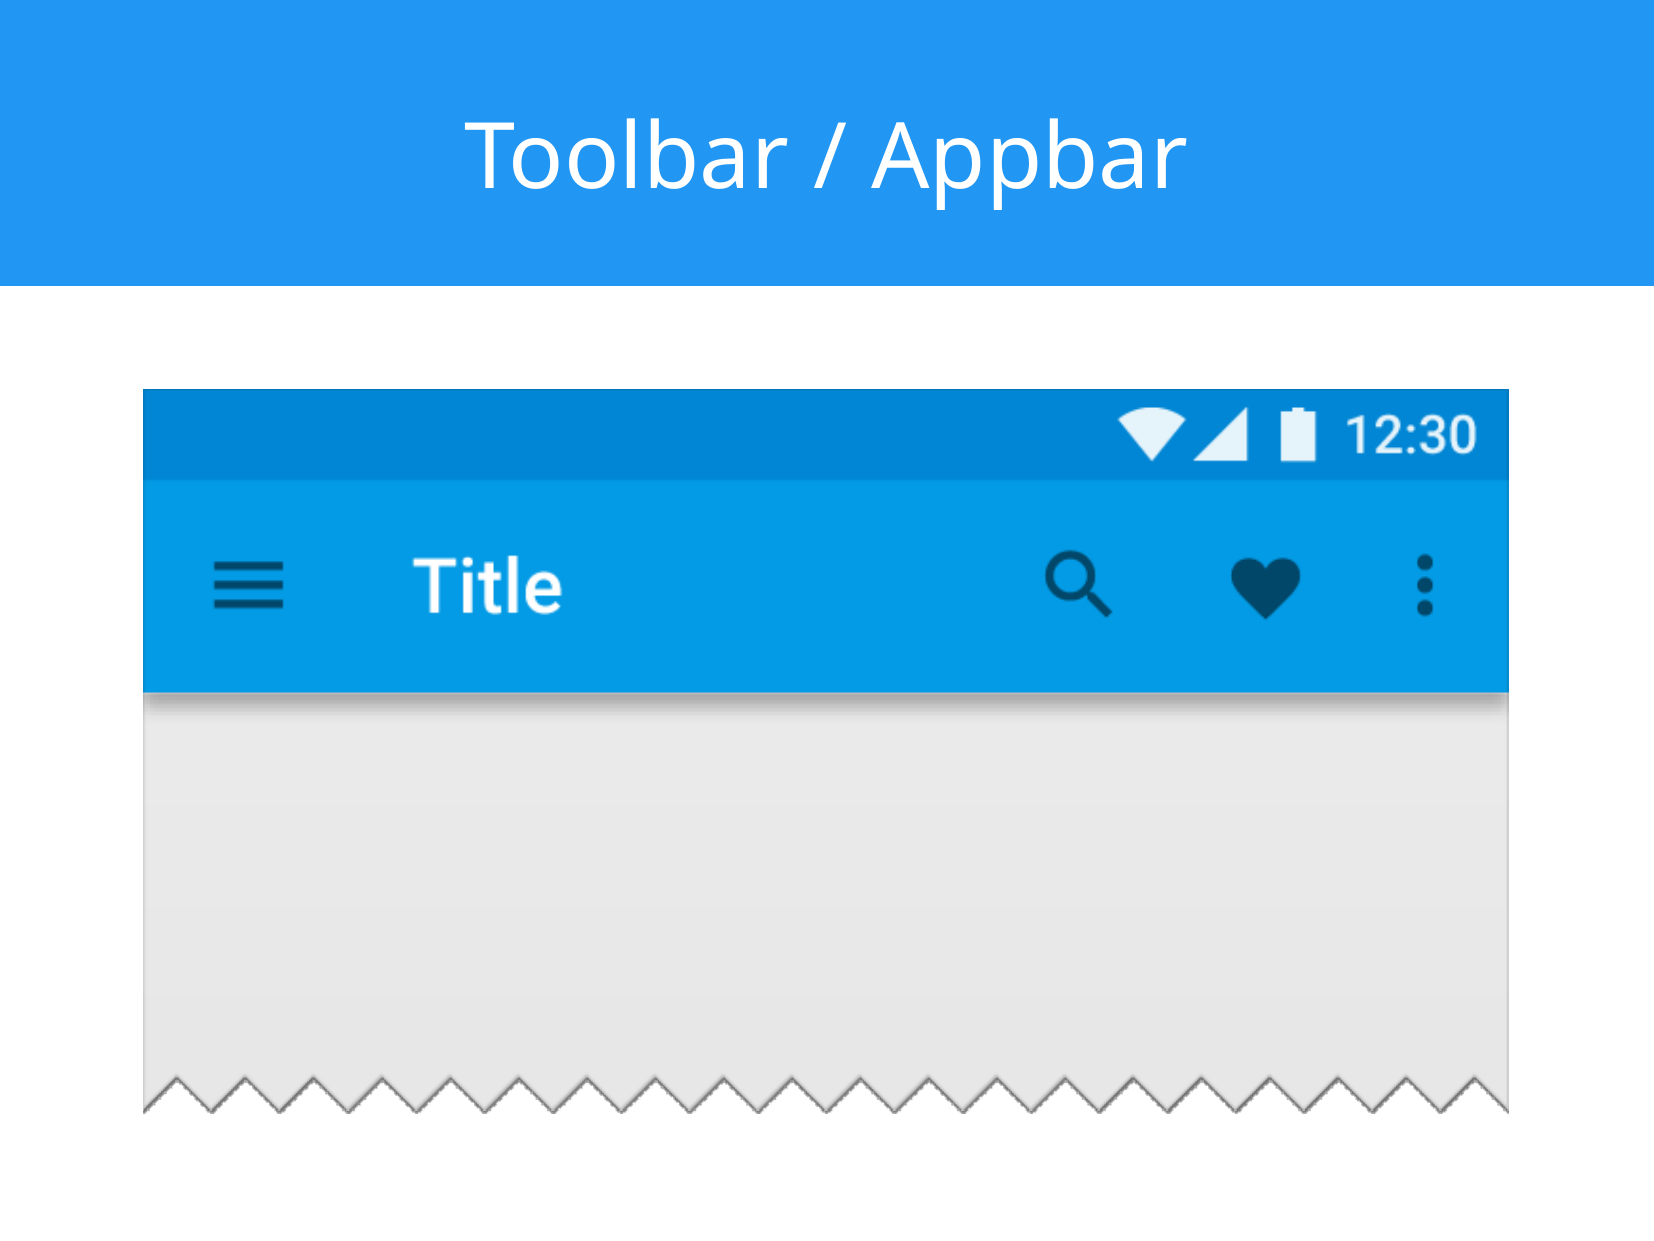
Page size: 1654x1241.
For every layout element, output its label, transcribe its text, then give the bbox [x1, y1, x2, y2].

picture [143, 389, 1509, 479]
picture [507, 556, 518, 613]
title Toolbar / Appbar [82, 49, 1571, 257]
picture [412, 558, 457, 613]
picture [463, 571, 472, 613]
picture [526, 571, 562, 614]
picture [143, 693, 1509, 1111]
picture [462, 557, 472, 567]
picture [477, 562, 501, 614]
